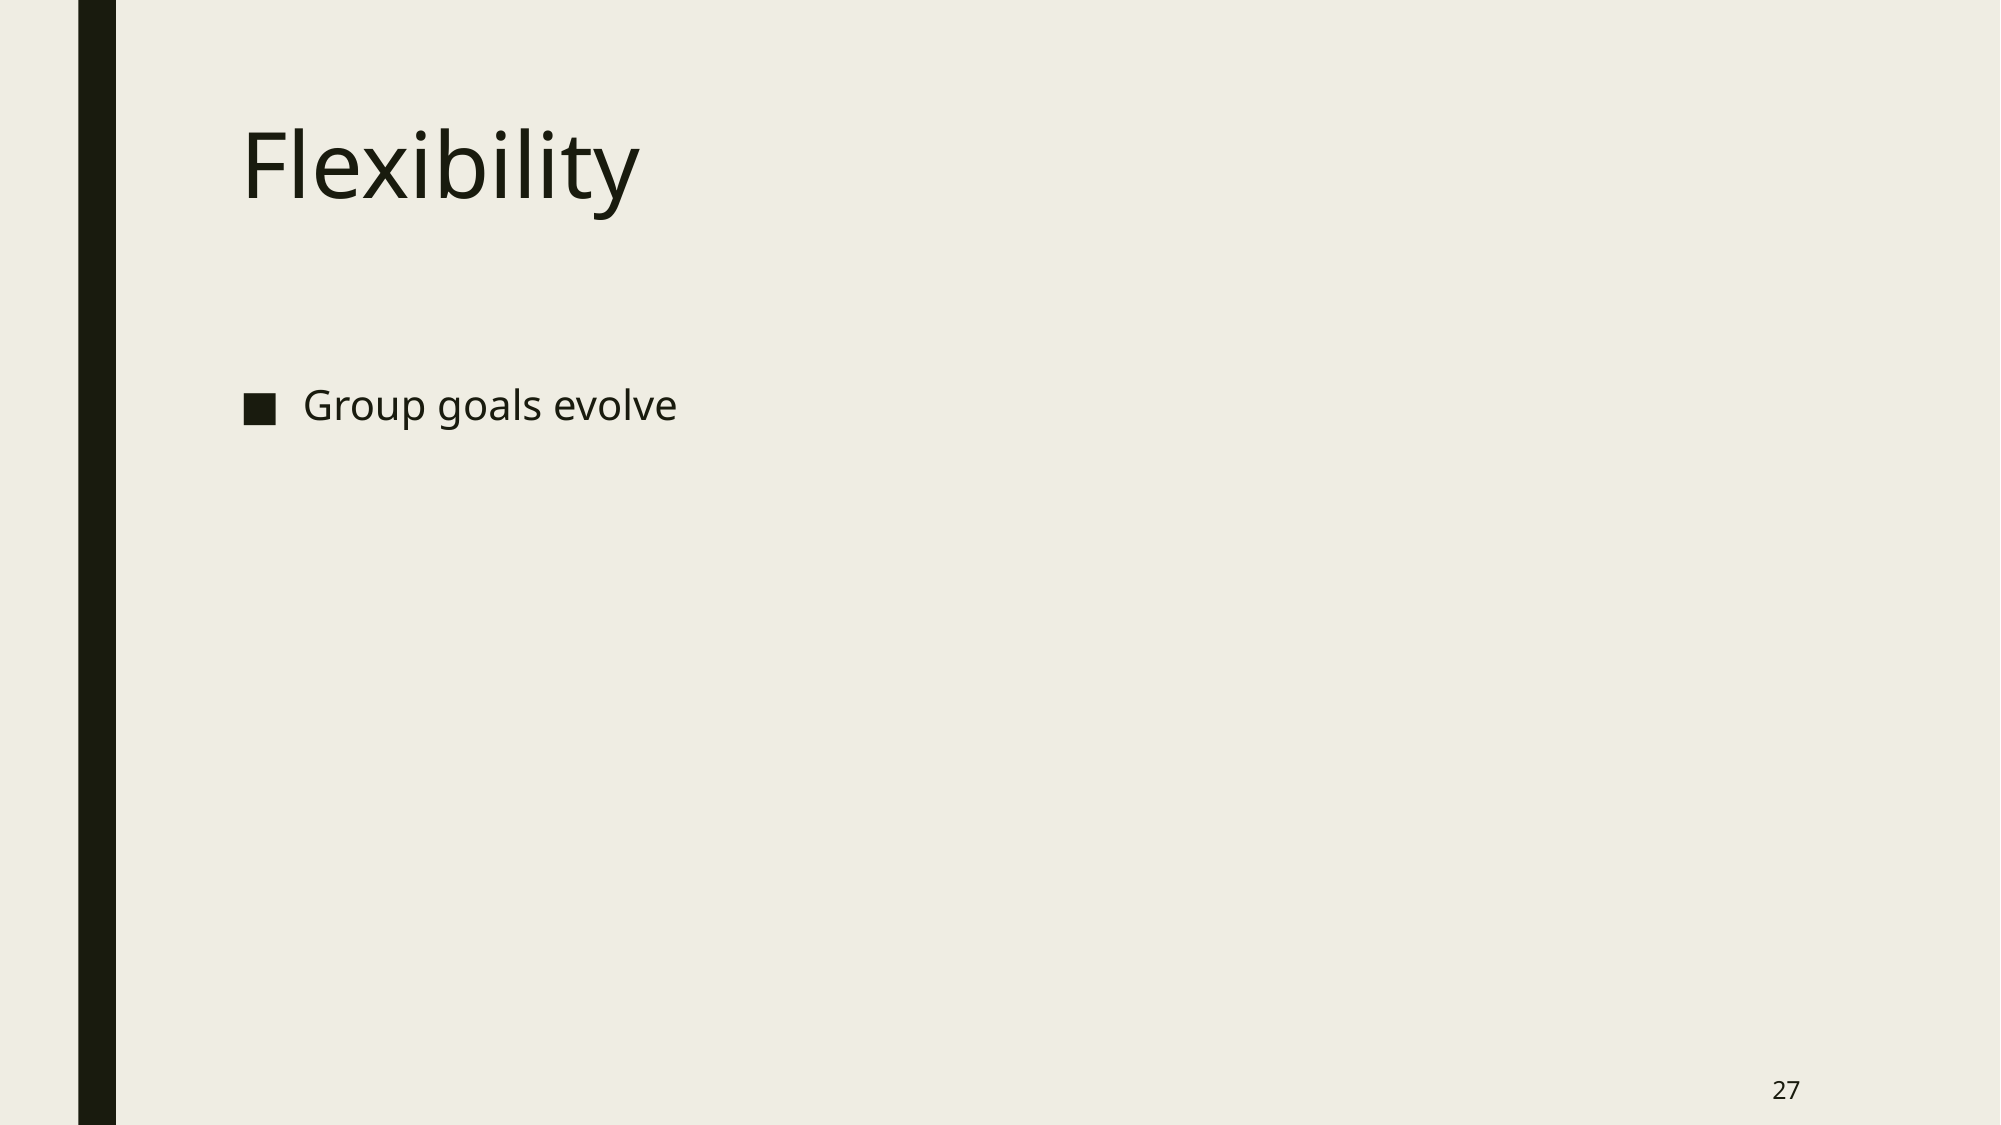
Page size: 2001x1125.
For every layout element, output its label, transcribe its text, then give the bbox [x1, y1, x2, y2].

slide_number <number> [1553, 1058, 1816, 1125]
list Group goals evolve [225, 375, 1800, 963]
title Flexibility [225, 112, 1800, 357]
